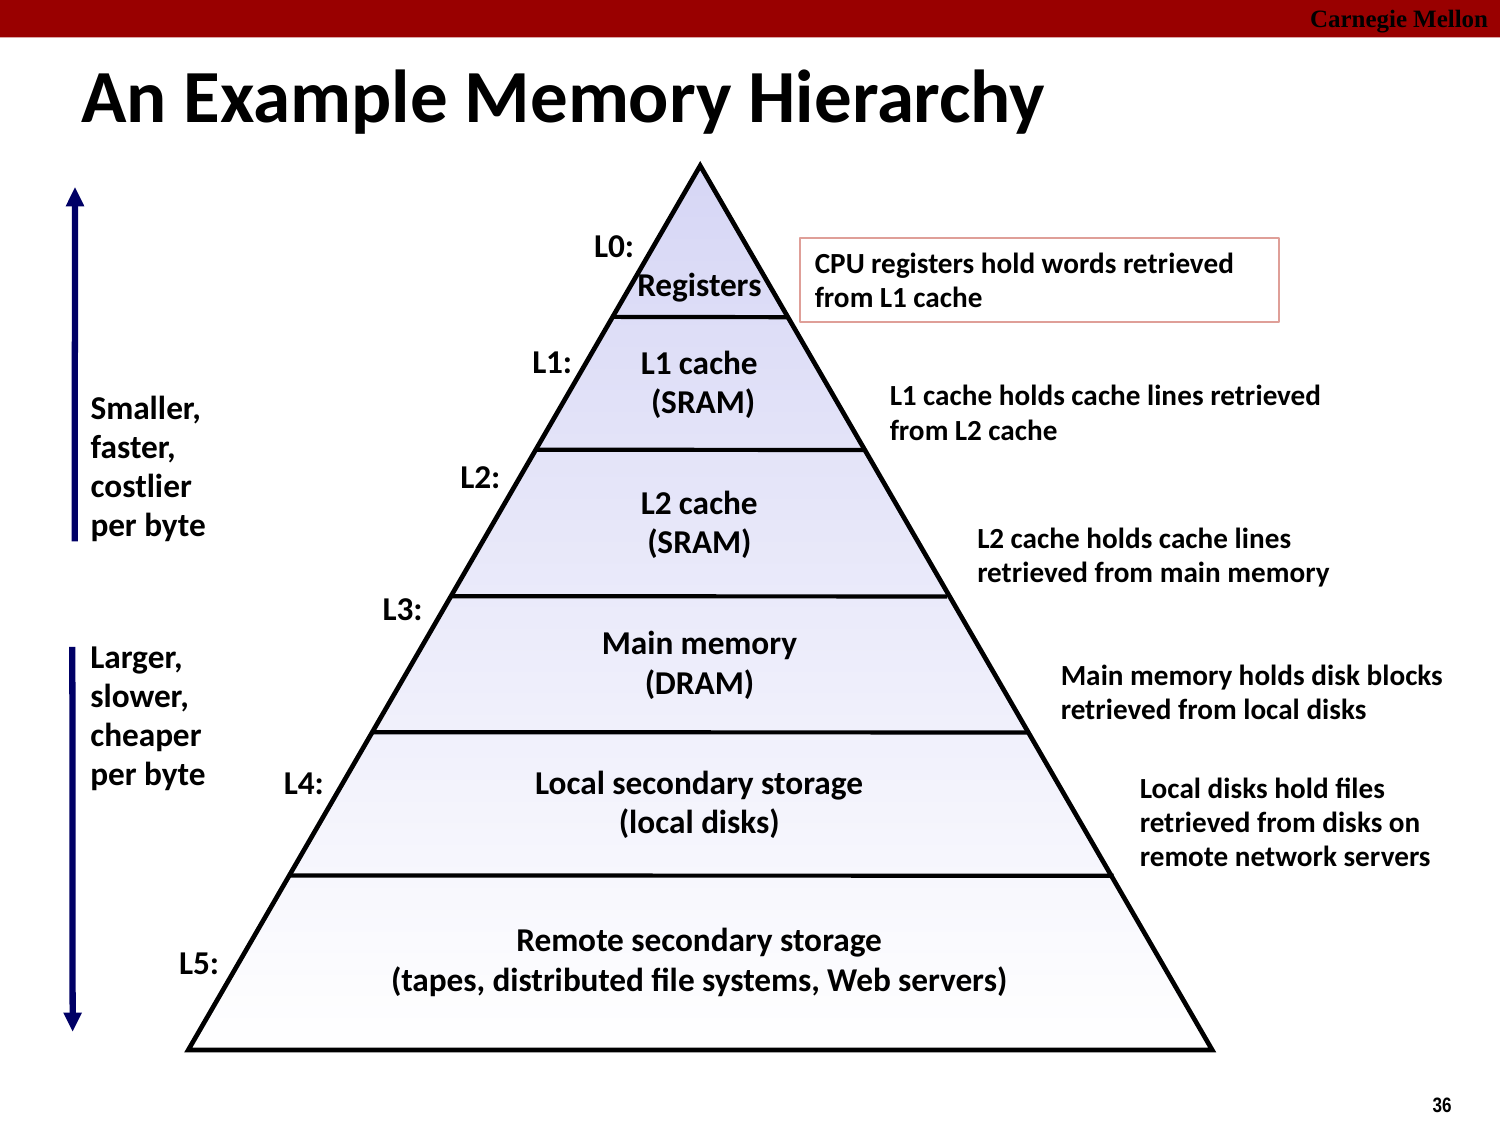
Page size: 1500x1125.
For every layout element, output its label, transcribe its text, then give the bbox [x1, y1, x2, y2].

text_box L1 cache (SRAM) [626, 335, 773, 430]
title An Example Memory Hierarchy [66, 40, 1497, 169]
text_box [373, 451, 1027, 730]
text_box [290, 734, 1110, 873]
text_box [188, 877, 1213, 1051]
text_box L2 cache holds cache lines retrieved from main memory [962, 512, 1394, 597]
text_box L4: [269, 755, 339, 811]
text_box Main memory (DRAM) [586, 616, 813, 710]
text_box CPU registers hold words retrieved from L1 cache [800, 237, 1279, 322]
text_box Larger, slower, cheaper per byte [75, 629, 224, 801]
text_box L0: [579, 218, 650, 274]
text_box [537, 317, 864, 447]
text_box Smaller, faster, costlier per byte [75, 380, 221, 553]
text_box Remote secondary storage (tapes, distributed file systems, Web servers) [376, 912, 1024, 1007]
text_box [650, 165, 754, 257]
text_box Registers [622, 257, 777, 312]
text_box L2: [445, 449, 516, 504]
text_box L3: [367, 581, 438, 636]
text_box Local disks hold files retrieved from disks on remote network servers [1124, 763, 1464, 882]
text_box Local secondary storage (local disks) [520, 755, 879, 850]
text_box L1: [517, 335, 588, 390]
text_box L5: [164, 935, 234, 991]
text_box L2 cache (SRAM) [626, 475, 773, 569]
text_box L1 cache holds cache lines retrieved from L2 cache [875, 370, 1341, 455]
text_box Main memory holds disk blocks retrieved from local disks [1046, 650, 1497, 735]
text_box [614, 298, 787, 315]
